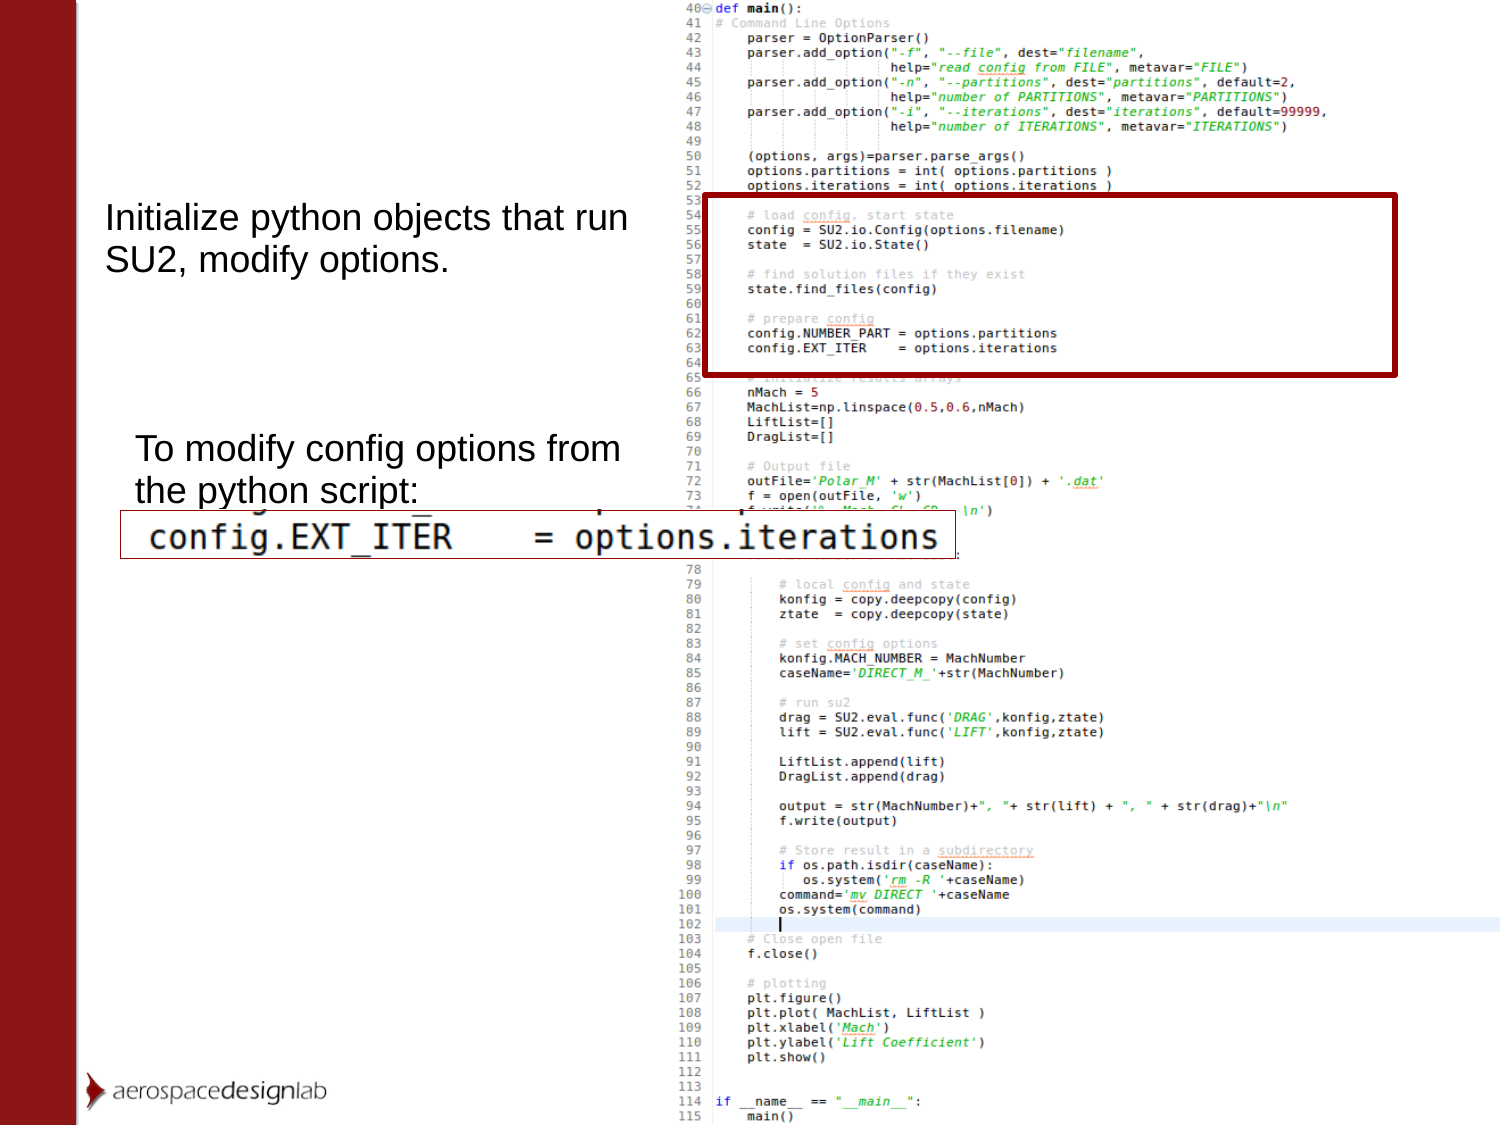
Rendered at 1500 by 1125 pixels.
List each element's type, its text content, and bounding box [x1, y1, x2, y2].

picture [120, 0, 1500, 1125]
text_box Initialize python objects that run SU2, modify options. [90, 189, 661, 330]
picture [82, 1071, 330, 1112]
text_box To modify config options from the python script: [120, 420, 646, 509]
